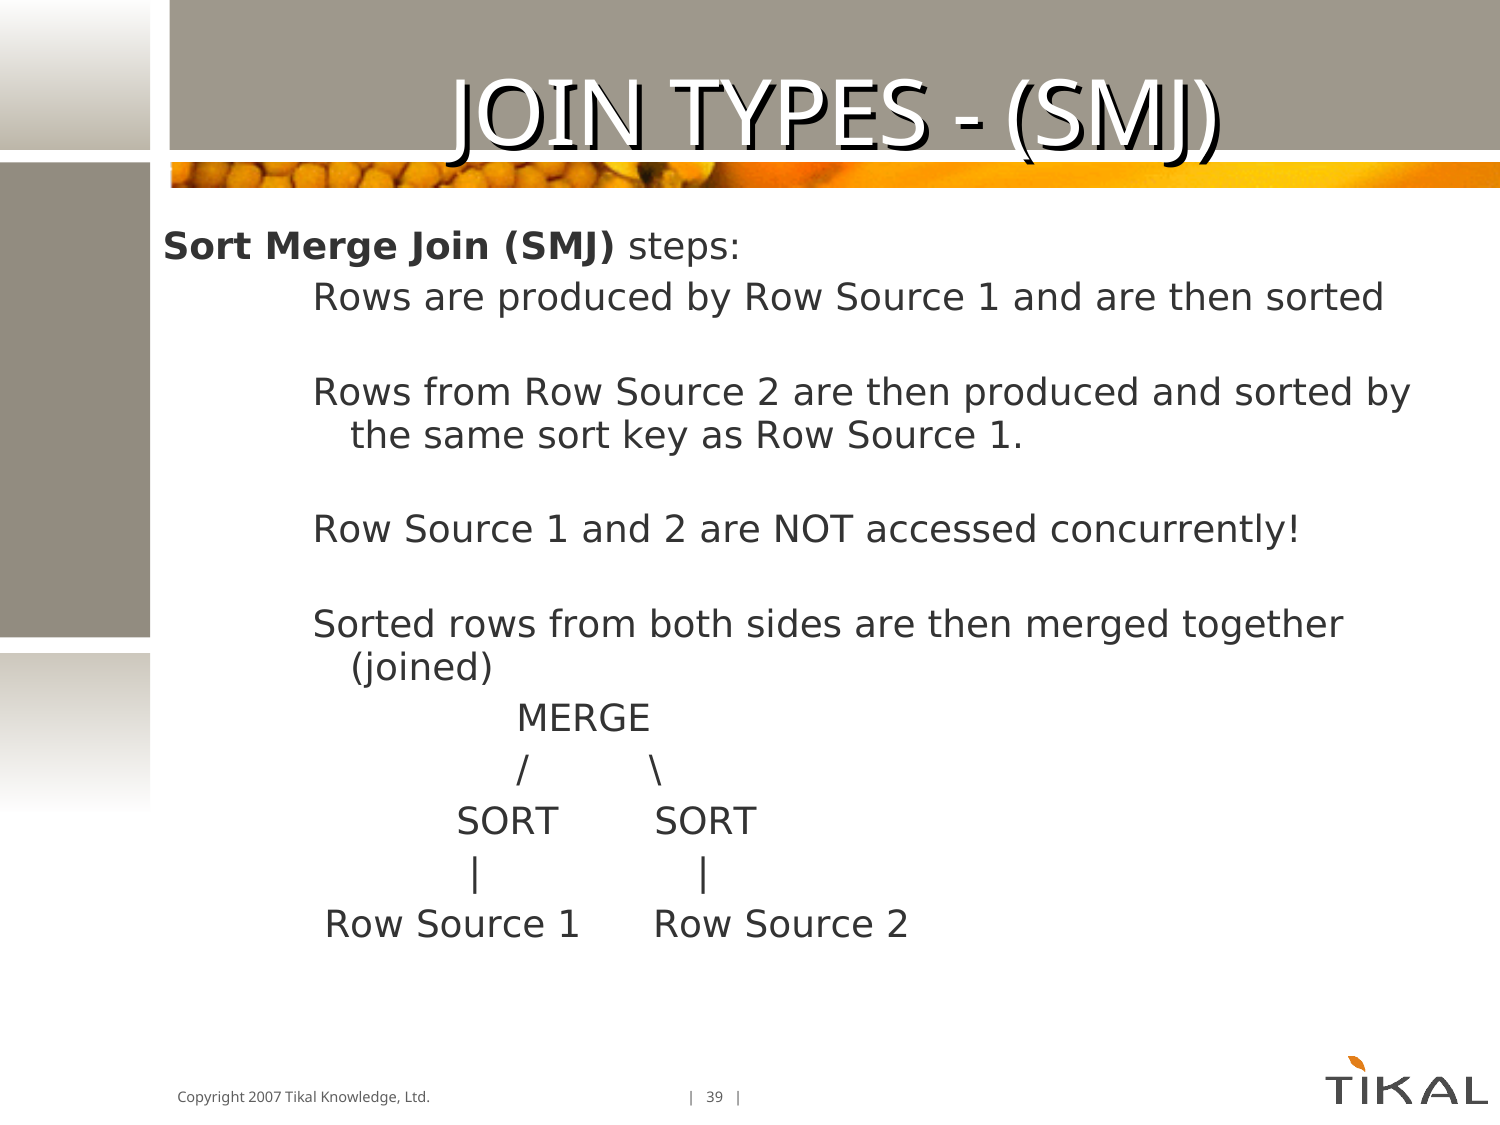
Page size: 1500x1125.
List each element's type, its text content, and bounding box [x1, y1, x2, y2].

title JOIN TYPES - (SMJ) [169, 0, 1499, 221]
picture [1312, 1034, 1500, 1125]
list Sort Merge Join (SMJ) steps: Rows are produced by Row Source 1 and are then sorted Rows from Row Source 2 are then produced and sorted by the same sort key as Row Source 1. Row Source 1 and 2 are NOT accessed concurrently! Sorted rows from both sides are then merged together (joined) MERGE / \ SORT SORT | | Row Source 1 Row Source 2 [162, 224, 1473, 1021]
